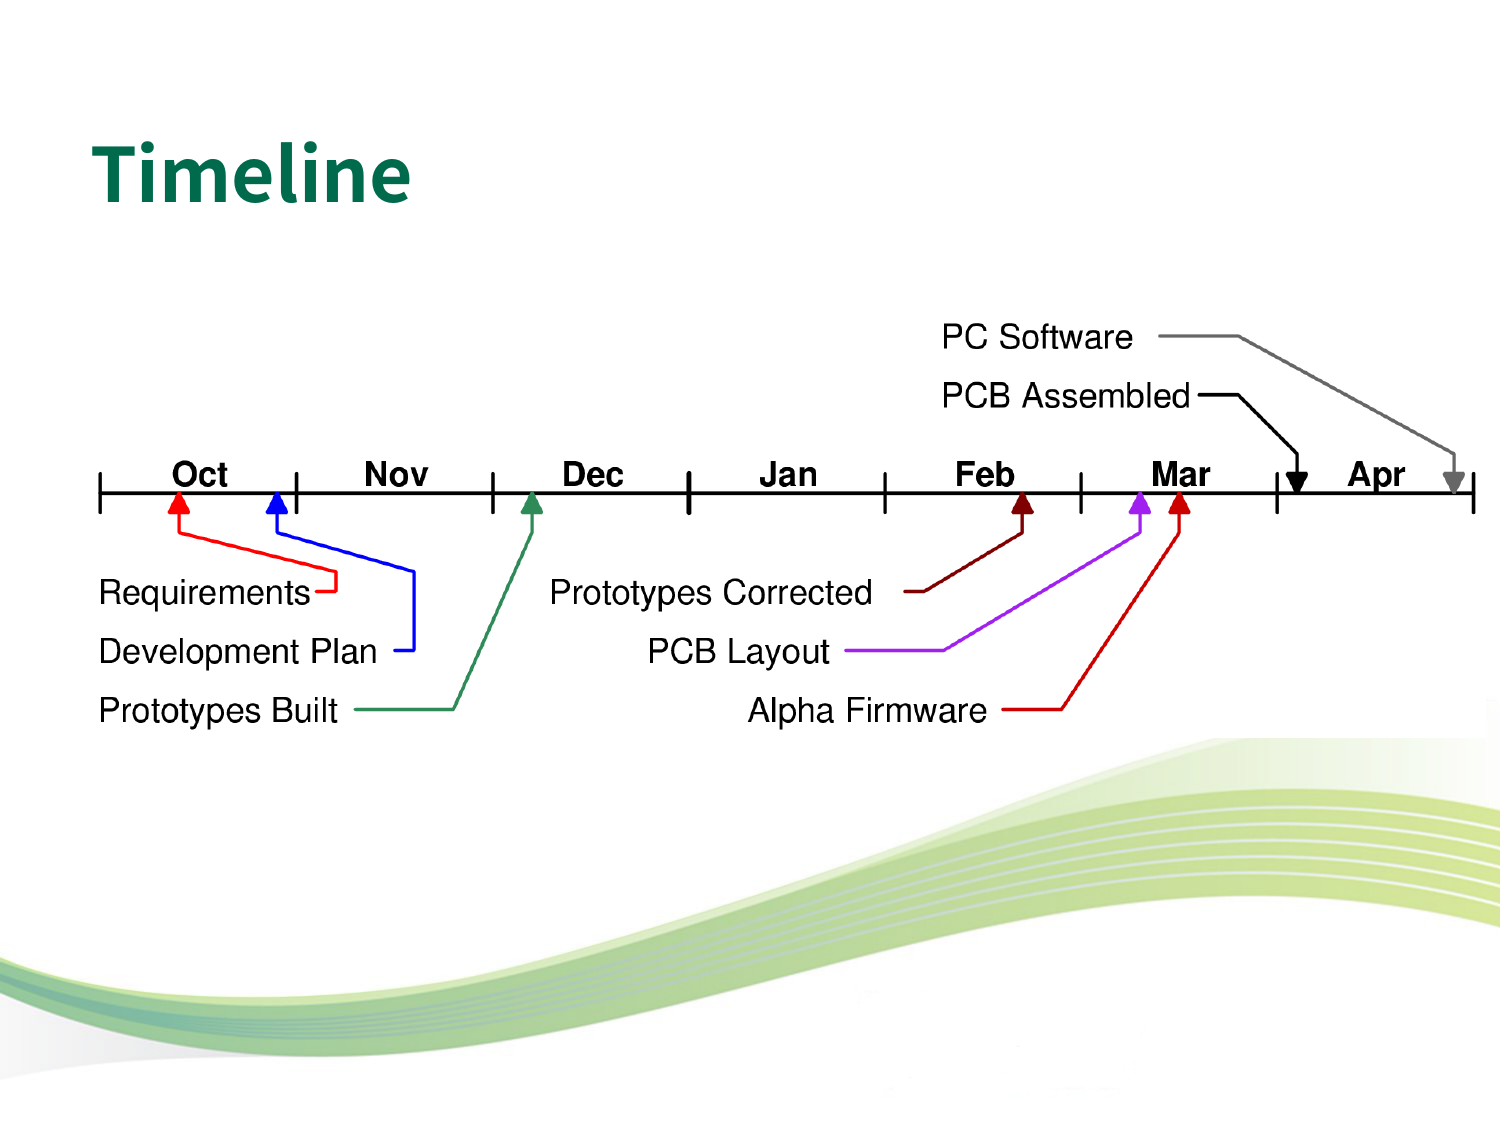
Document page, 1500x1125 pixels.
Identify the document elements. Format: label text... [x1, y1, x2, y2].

picture [0, 0, 1500, 1125]
title Timeline [75, 45, 1426, 233]
